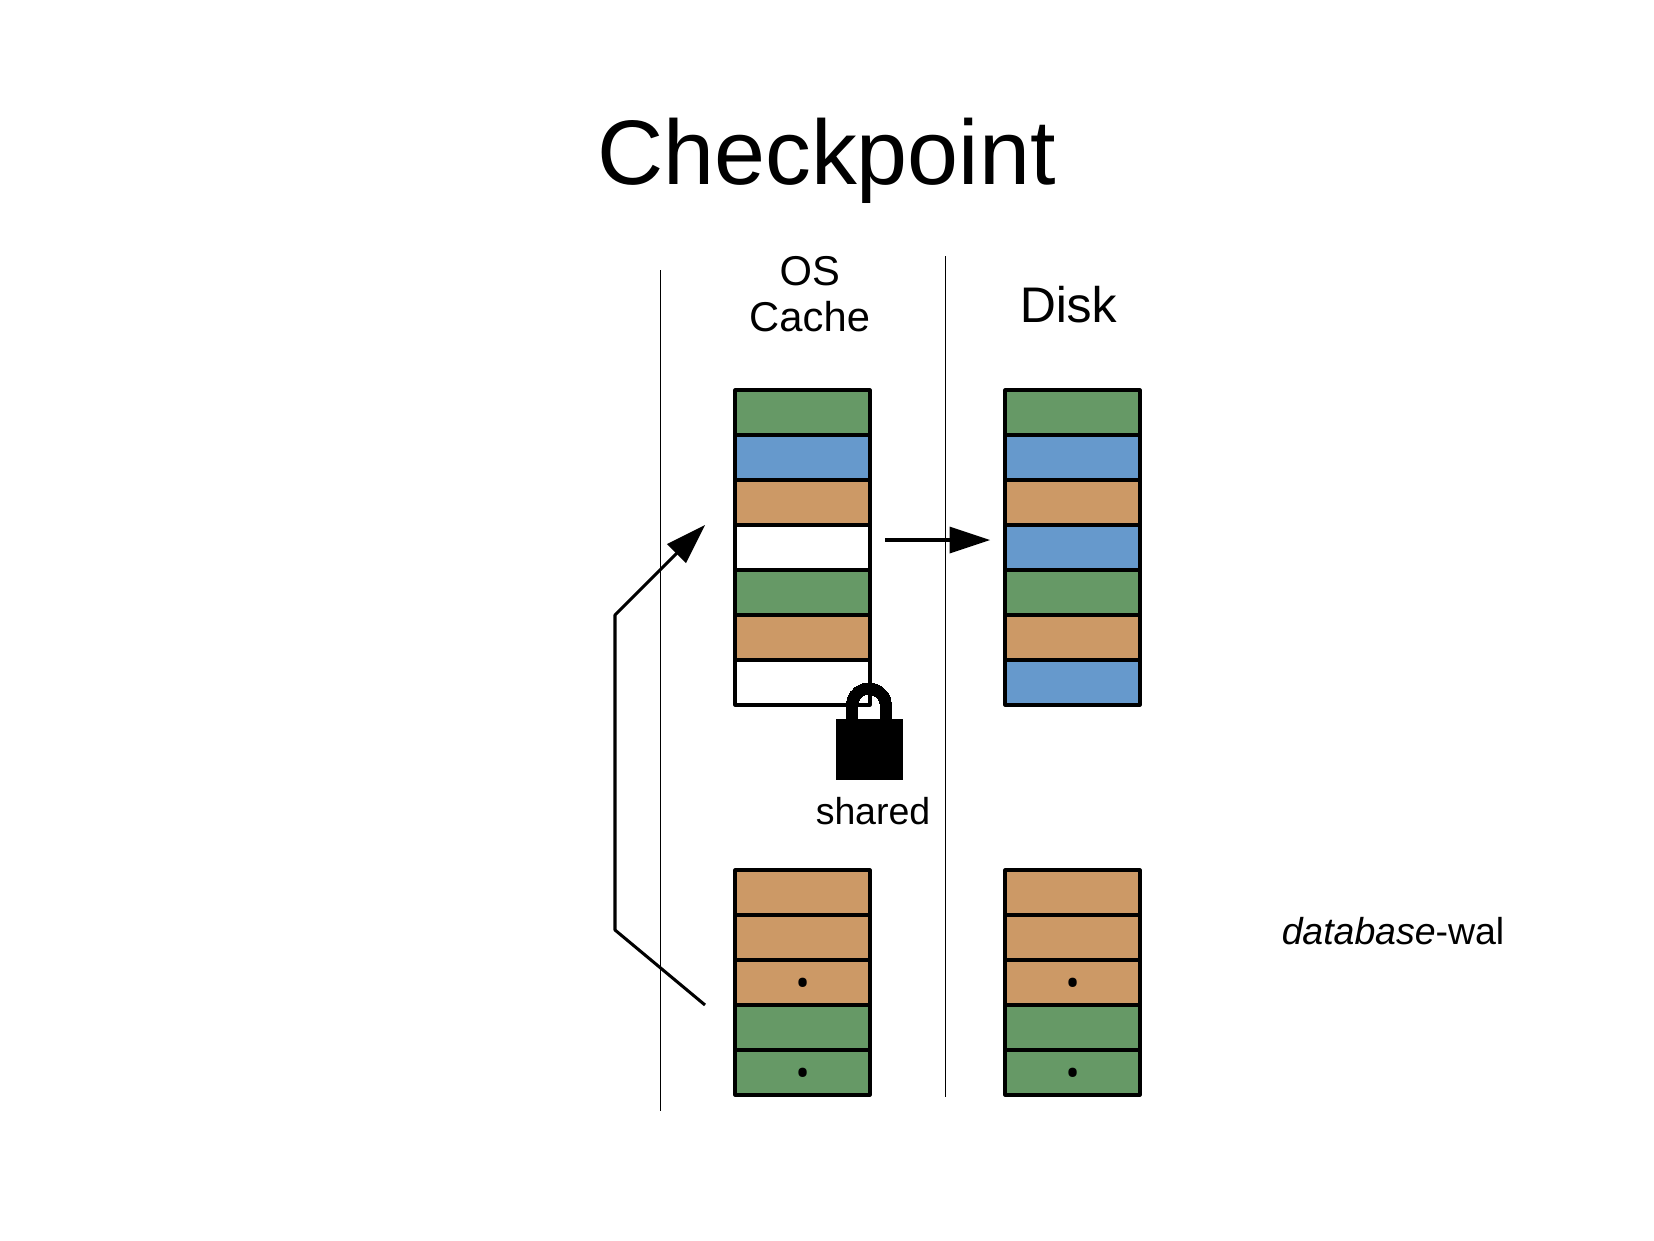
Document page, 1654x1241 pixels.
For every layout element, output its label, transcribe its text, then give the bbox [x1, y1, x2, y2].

text_box [735, 1005, 871, 1050]
text_box [1005, 390, 1141, 706]
text_box [735, 390, 903, 780]
text_box • [1005, 960, 1141, 1005]
text_box [1005, 870, 1141, 960]
text_box • [735, 1050, 871, 1096]
text_box • [735, 960, 871, 1005]
text_box • [1005, 1050, 1141, 1096]
text_box OS Cache [734, 240, 916, 349]
text_box database-wal [1267, 903, 1576, 961]
text_box [735, 870, 871, 960]
text_box Disk [1005, 270, 1132, 342]
text_box [1005, 1005, 1141, 1050]
title Checkpoint [82, 49, 1571, 257]
text_box shared [801, 783, 946, 840]
